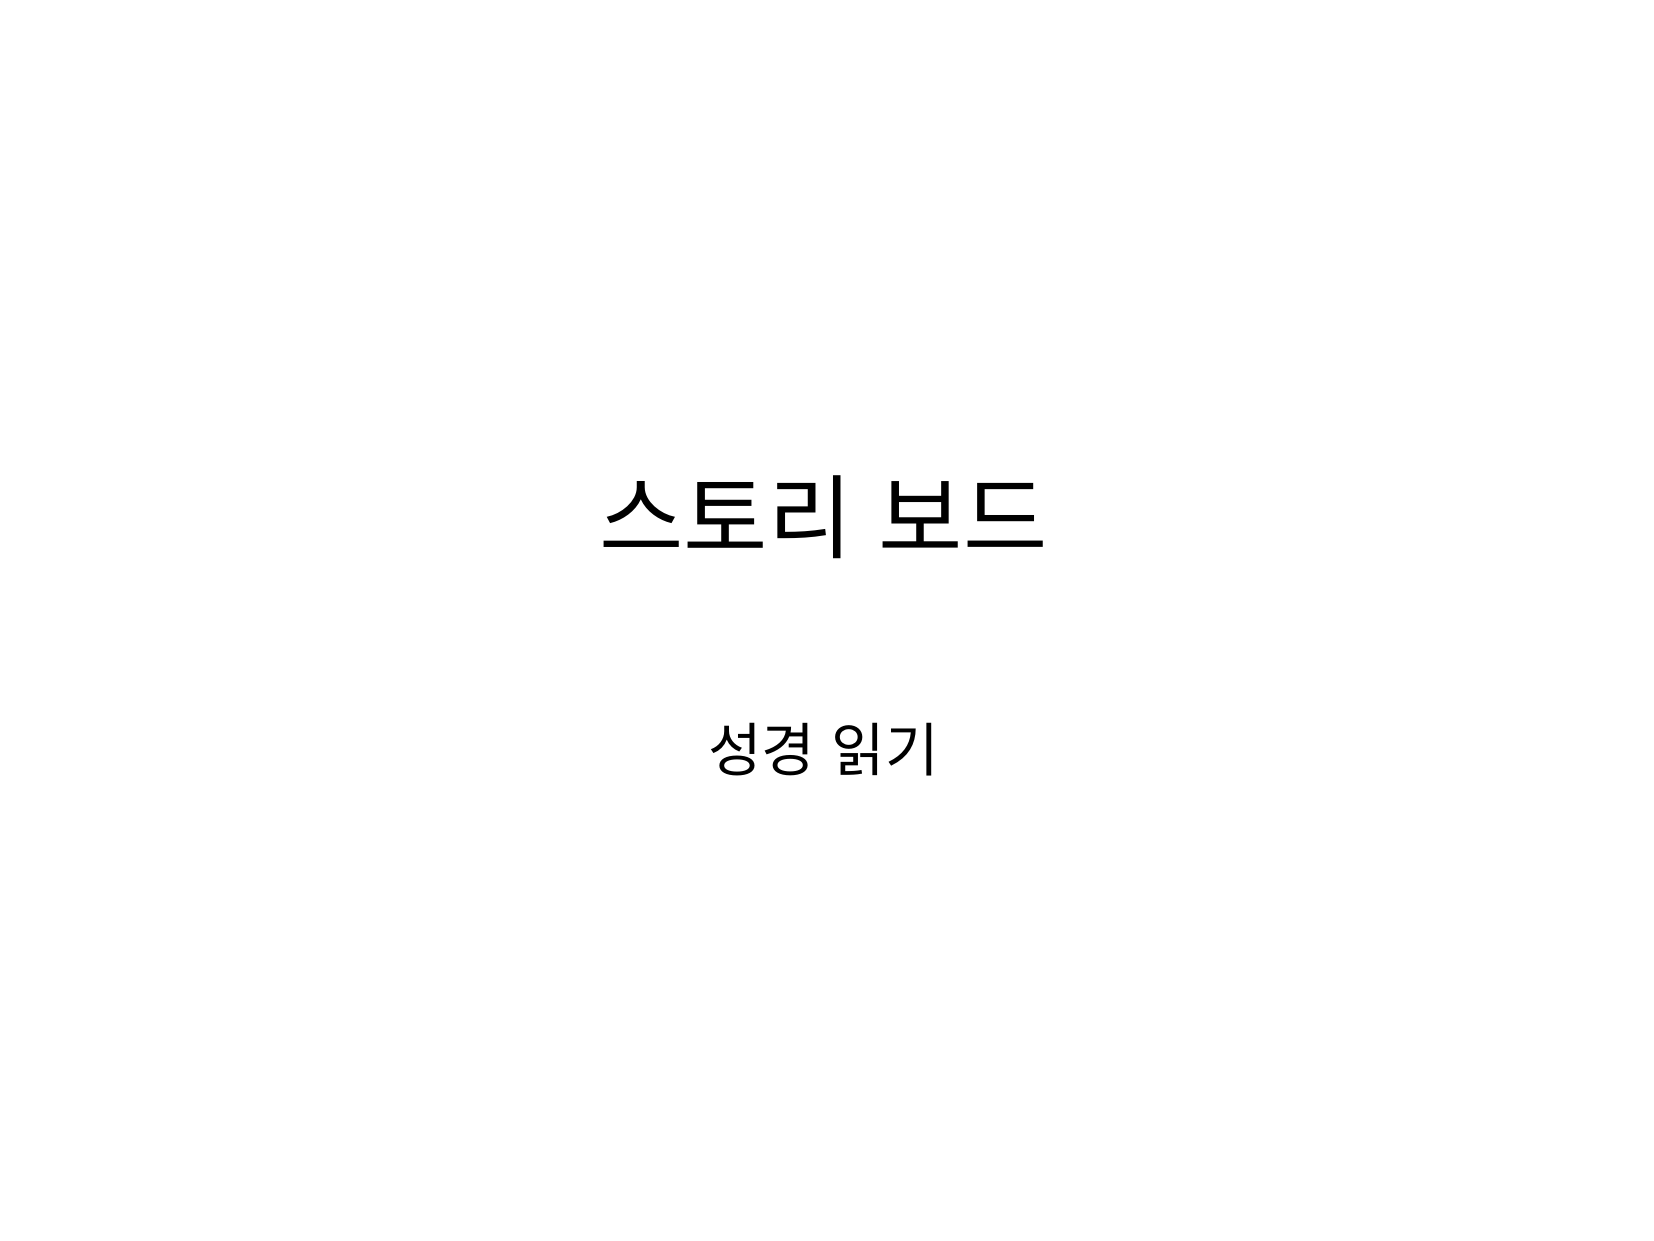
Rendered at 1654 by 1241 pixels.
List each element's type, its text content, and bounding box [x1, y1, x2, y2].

text_box 스토리 보드 성경 읽기 [584, 438, 1101, 746]
